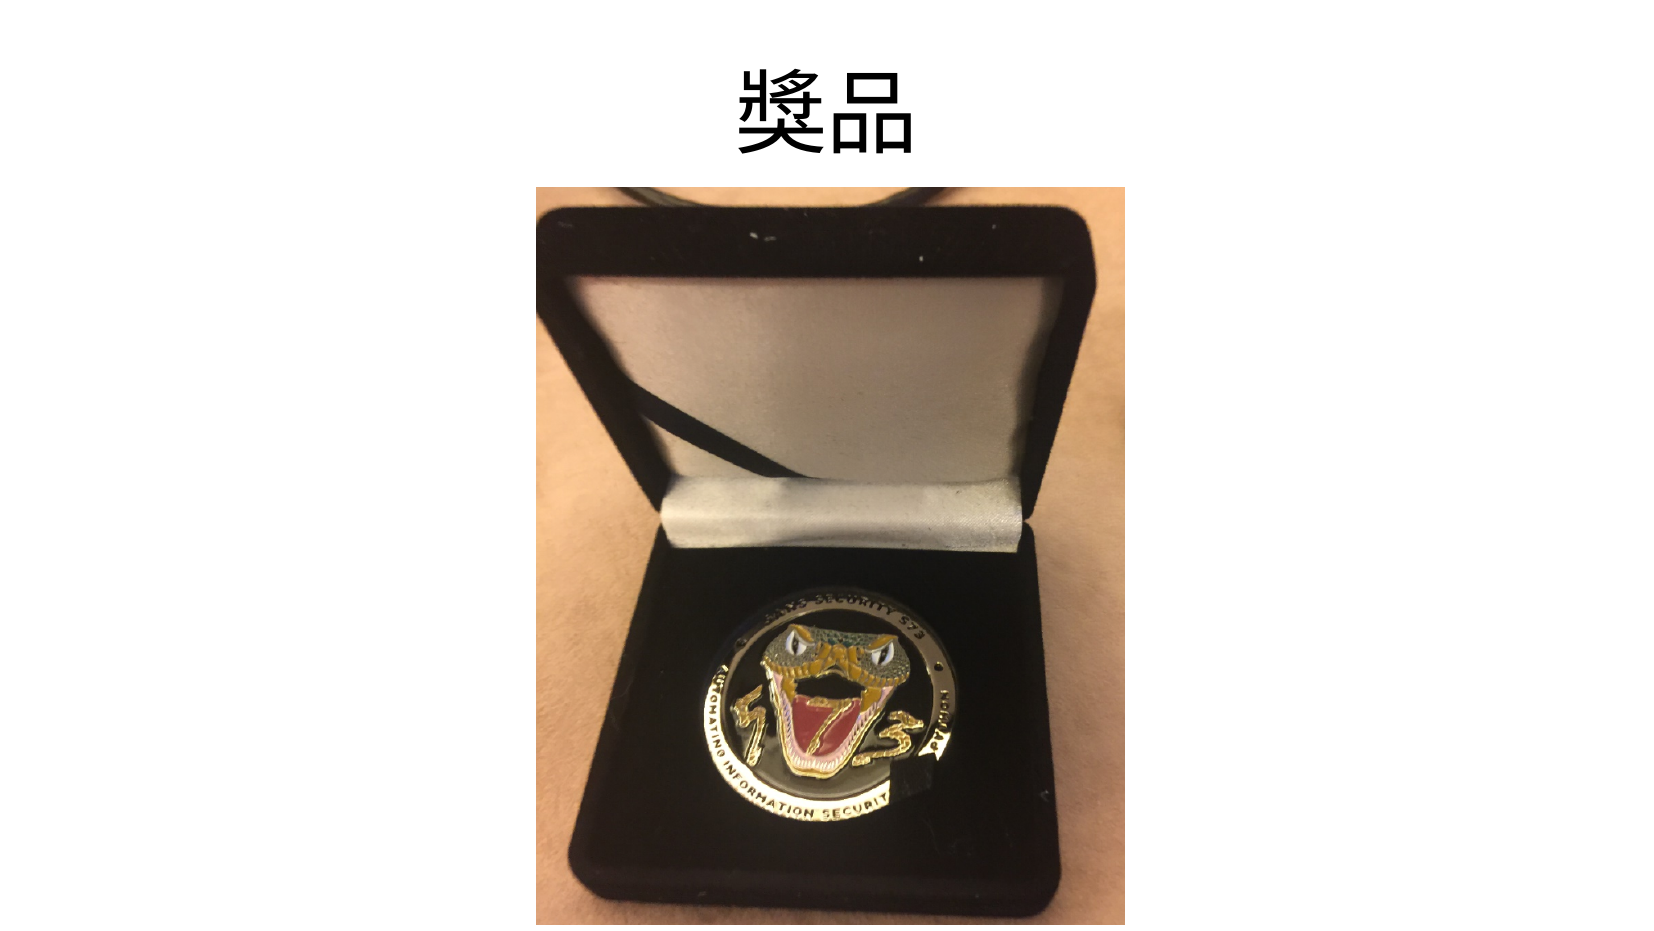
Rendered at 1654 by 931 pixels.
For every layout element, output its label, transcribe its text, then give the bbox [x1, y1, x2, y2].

title 獎品 [82, 37, 1571, 193]
picture [534, 187, 1126, 925]
